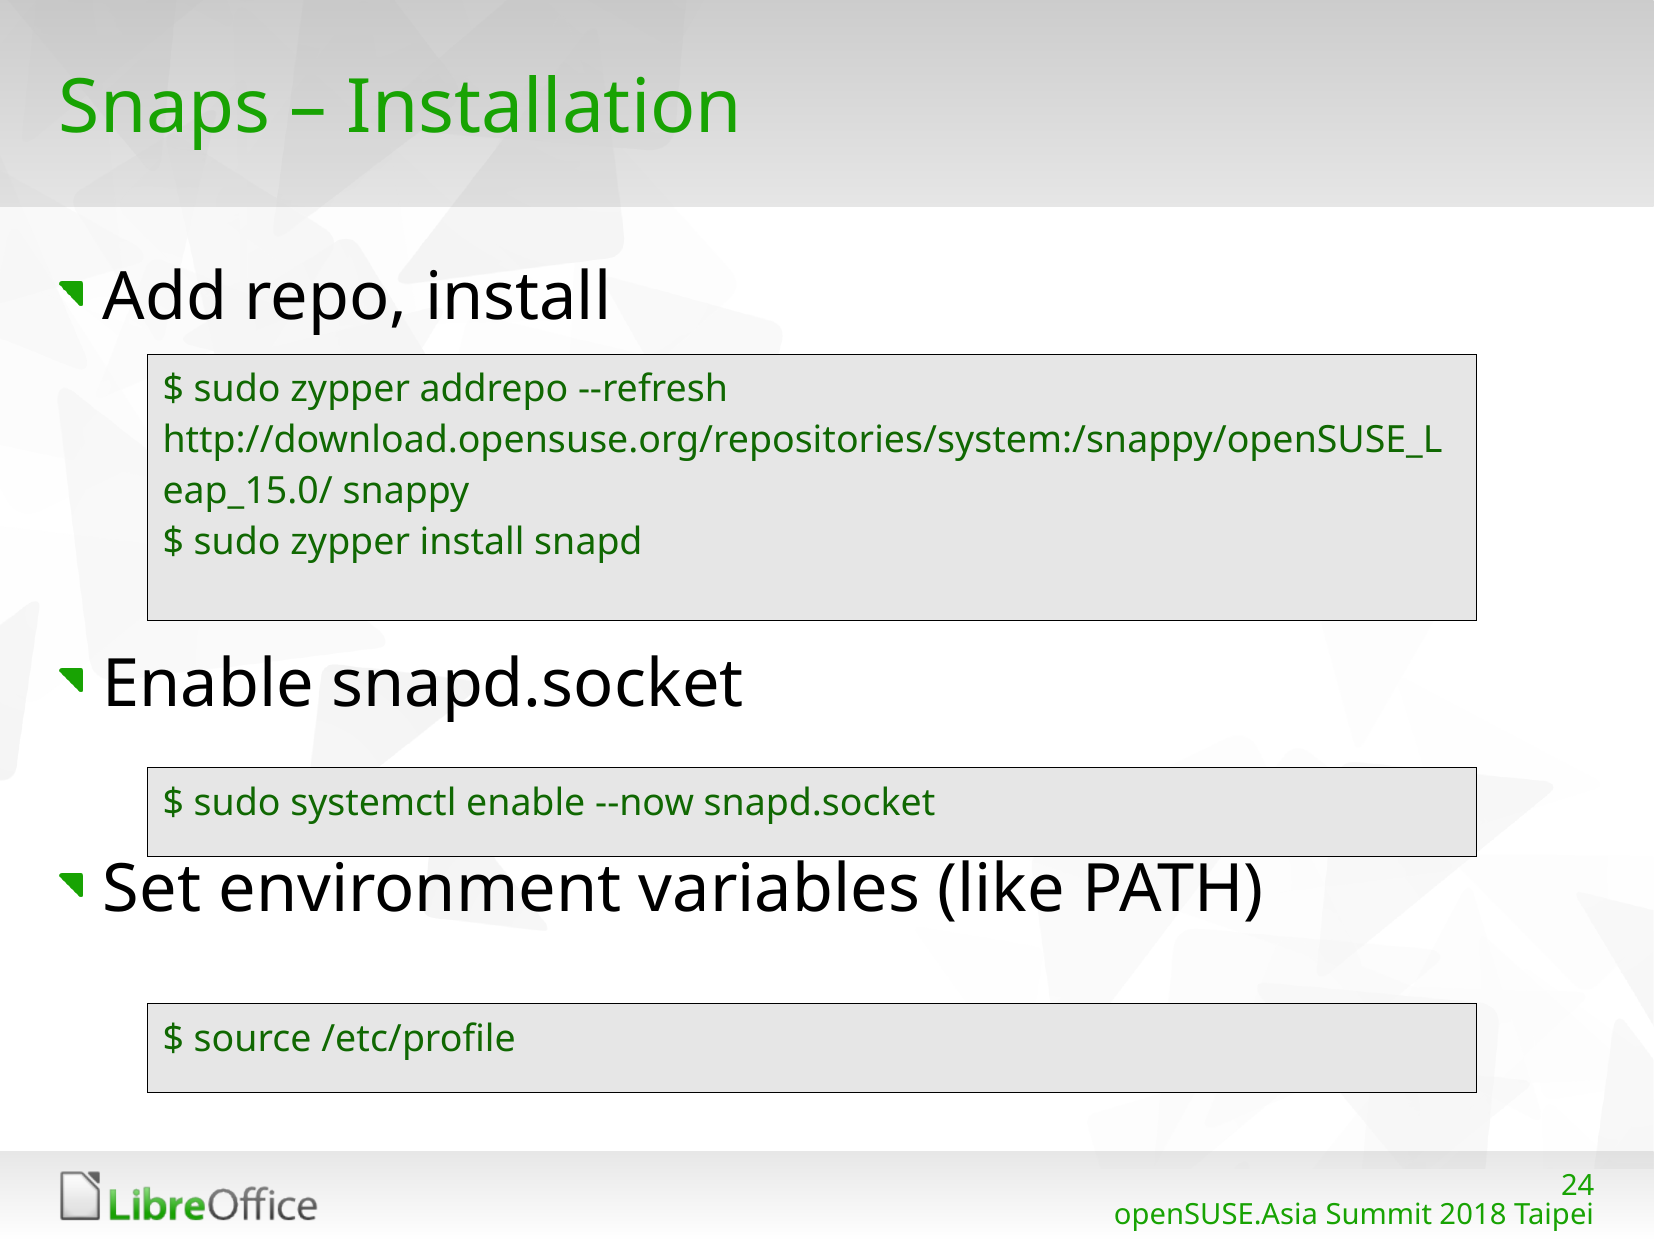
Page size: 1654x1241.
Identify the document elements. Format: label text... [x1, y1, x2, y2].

picture [0, 0, 783, 931]
title Snaps – Installation [59, 29, 1595, 178]
text_box $ source /etc/profile [147, 1003, 1477, 1093]
list Add repo, install Enable snapd.socket Set environment variables (like PATH) [59, 248, 1595, 987]
picture [41, 1152, 337, 1240]
text_box $ sudo systemctl enable --now snapd.socket [147, 767, 1477, 857]
picture [915, 548, 1654, 1169]
text_box $ sudo zypper addrepo --refresh http://download.opensuse.org/repositories/system:/snappy/openSUSE_Leap_15.0/ snappy $ sudo zypper install snapd [147, 354, 1477, 621]
